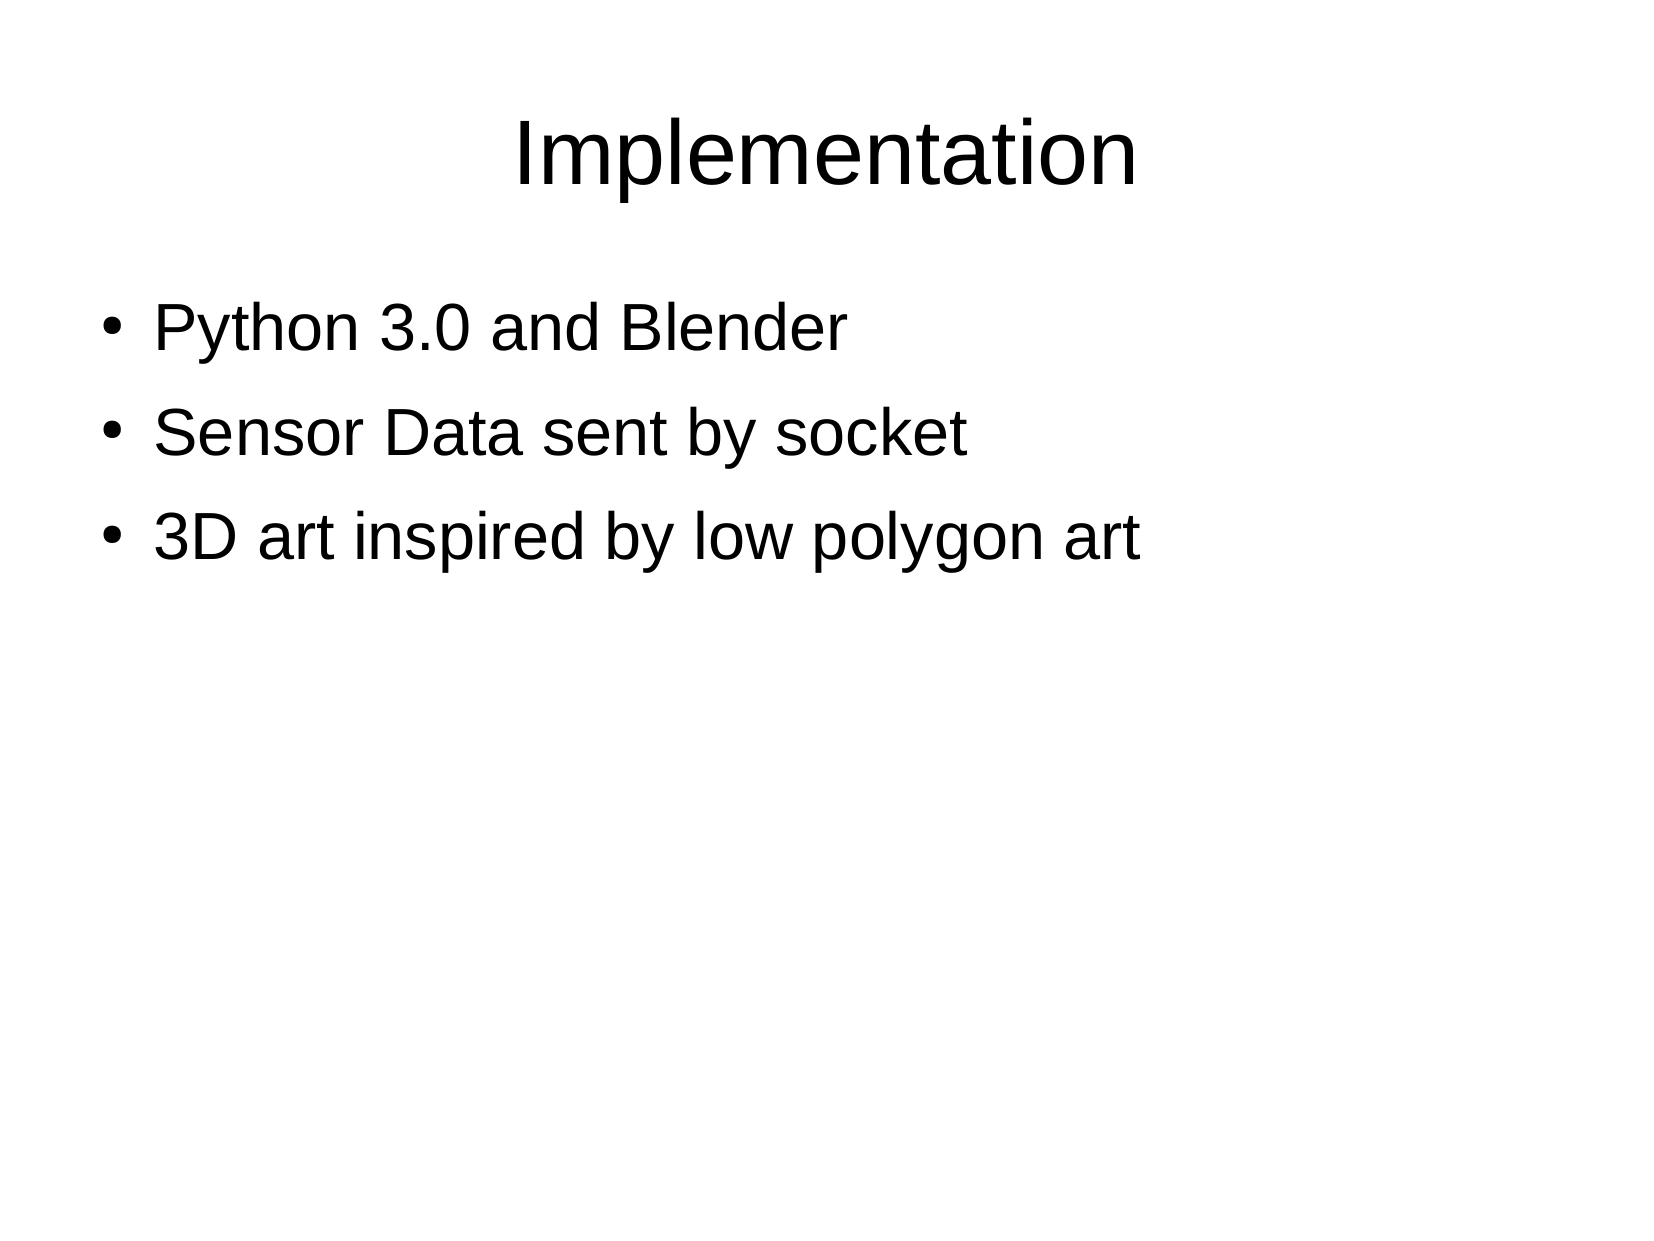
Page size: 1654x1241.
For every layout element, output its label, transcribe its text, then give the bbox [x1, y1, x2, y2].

list Python 3.0 and Blender Sensor Data sent by socket 3D art inspired by low polygon art [82, 290, 1571, 1109]
title Implementation [82, 49, 1571, 257]
